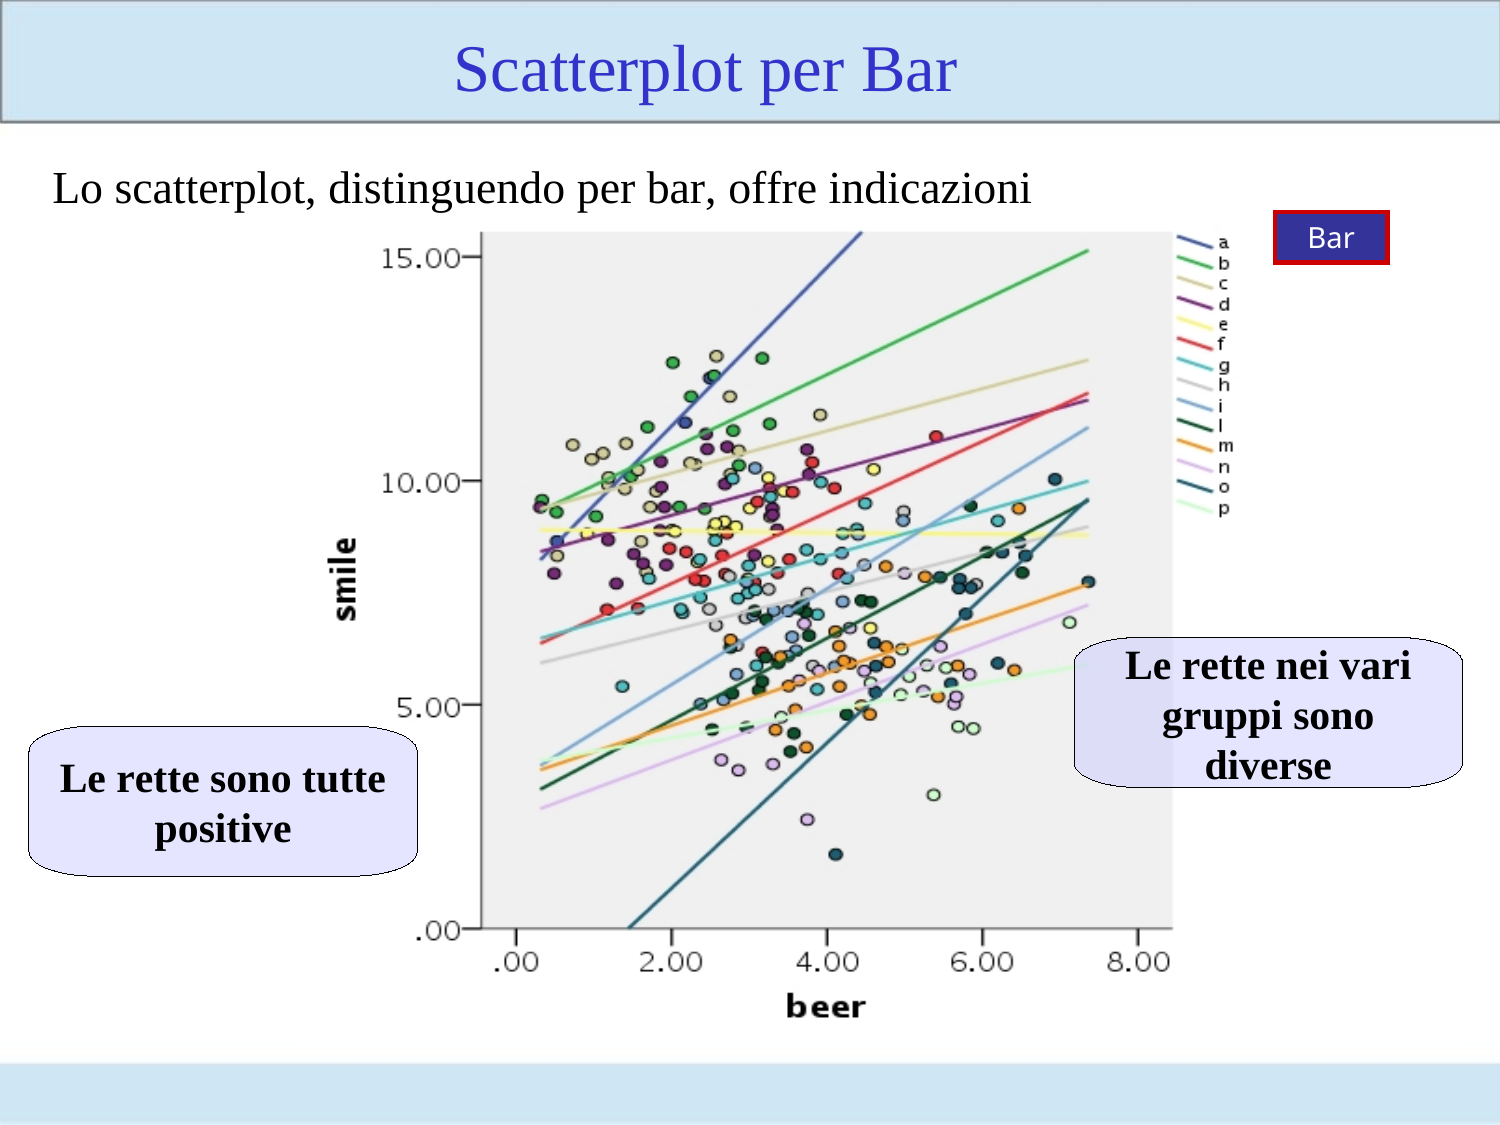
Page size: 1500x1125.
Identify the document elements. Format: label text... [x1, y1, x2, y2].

text_box Le rette sono tutte positive [28, 726, 418, 877]
picture [0, 0, 1500, 1125]
text_box Bar [1274, 212, 1388, 263]
text_box Lo scatterplot, distinguendo per bar, offre indicazioni [37, 116, 1426, 221]
title Scatterplot per Bar [174, 17, 1238, 113]
text_box Le rette nei vari gruppi sono diverse [1074, 637, 1463, 788]
